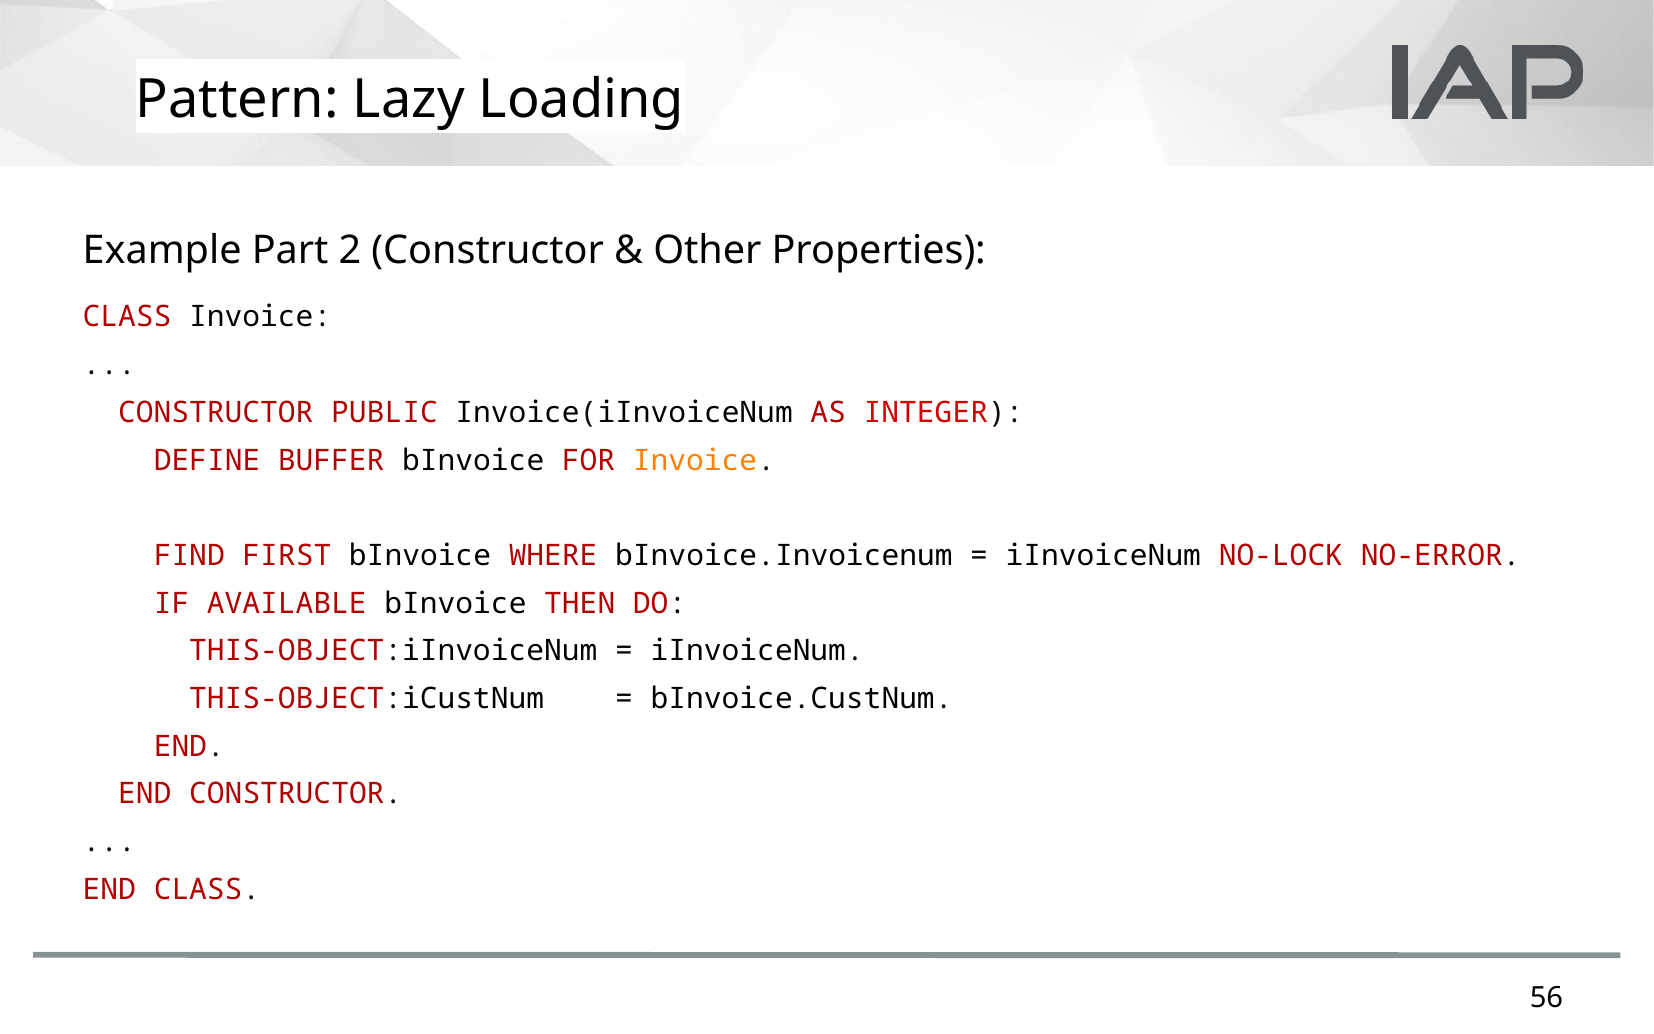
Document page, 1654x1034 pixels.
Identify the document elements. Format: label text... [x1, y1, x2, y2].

list Example Part 2 (Constructor & Other Properties): [82, 221, 1571, 295]
title Pattern: Lazy Loading [135, 41, 1264, 152]
list CLASS Invoice: ... CONSTRUCTOR PUBLIC Invoice(iInvoiceNum AS INTEGER): DEFINE BUFFER bInvoice FOR Invoice. FIND FIRST bInvoice WHERE bInvoice.Invoicenum = iInvoiceNum NO-LOCK NO-ERROR. IF AVAILABLE bInvoice THEN DO: THIS-OBJECT:iInvoiceNum = iInvoiceNum. THIS-OBJECT:iCustNum = bInvoice.CustNum. END. END CONSTRUCTOR. ... END CLASS. [82, 295, 1571, 915]
picture [0, 0, 1654, 166]
